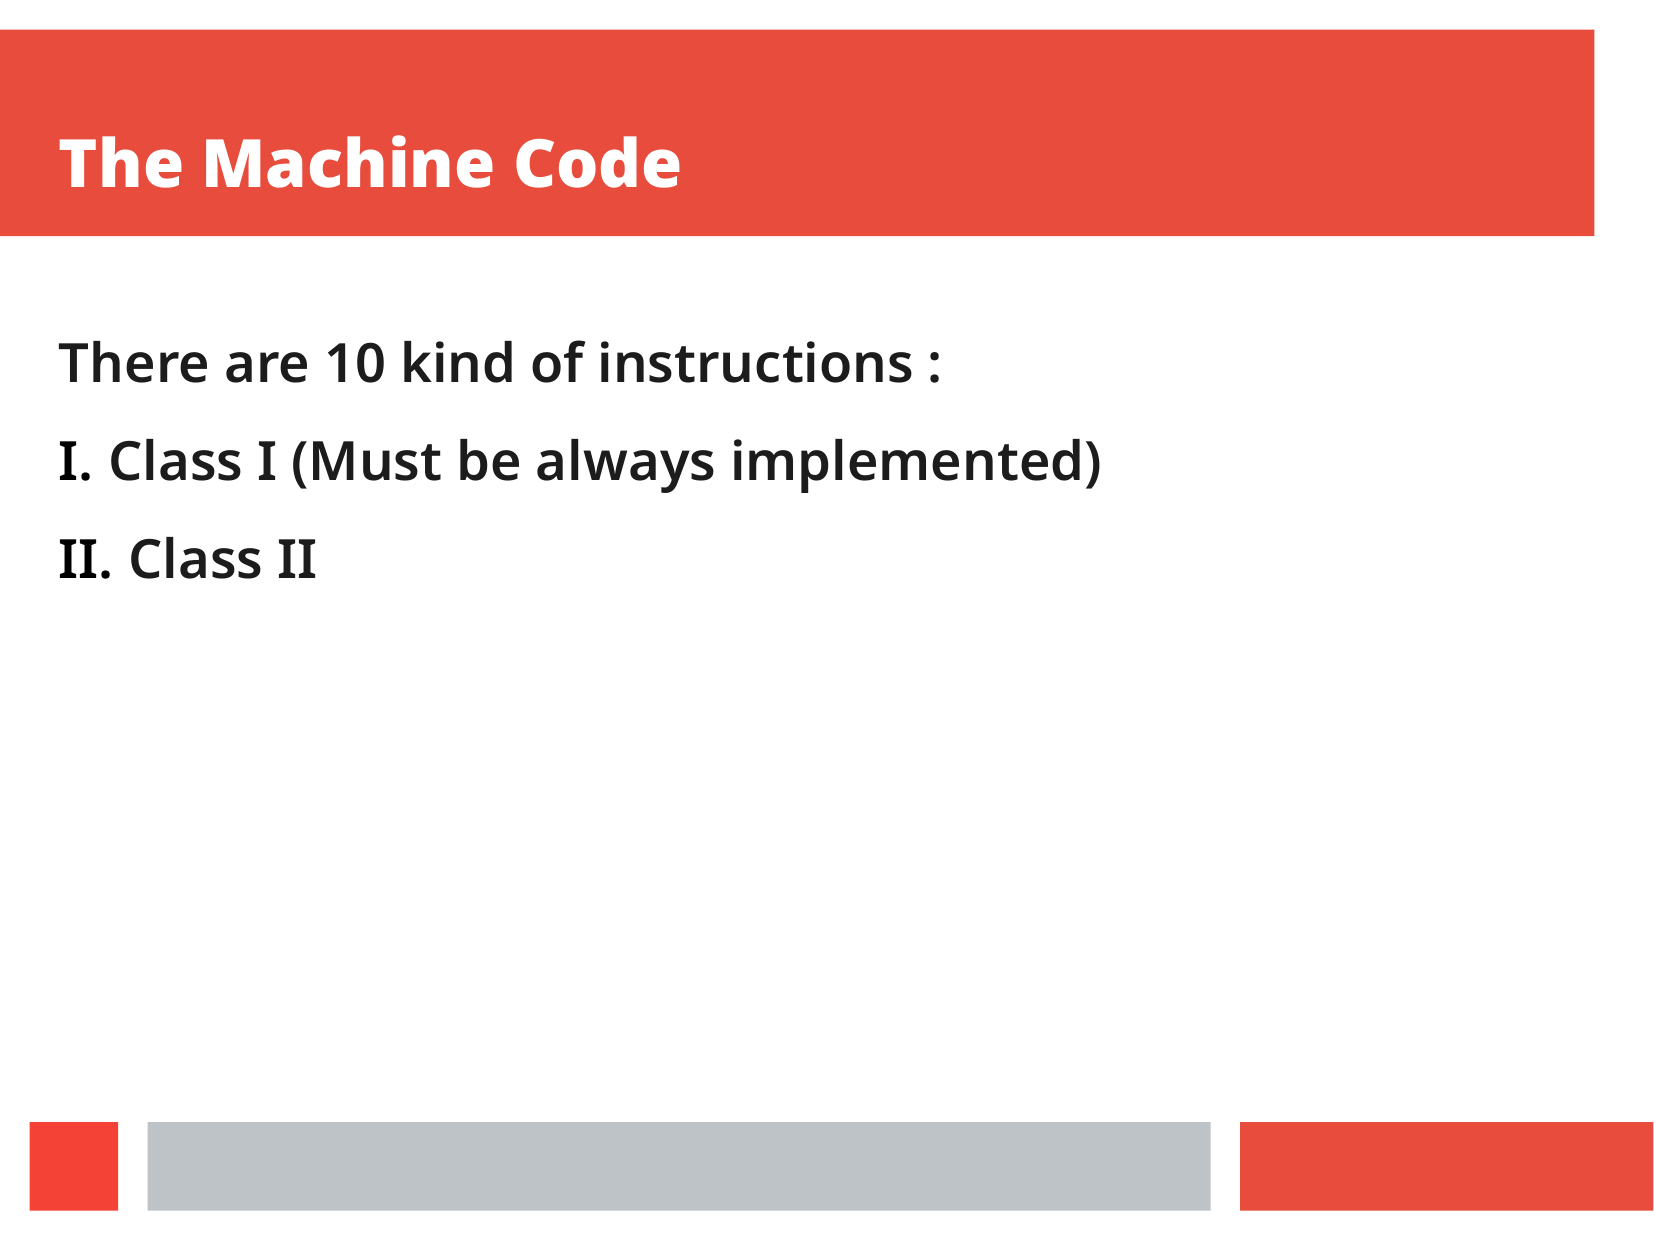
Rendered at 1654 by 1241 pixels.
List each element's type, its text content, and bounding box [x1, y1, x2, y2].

list There are 10 kind of instructions : Class I (Must be always implemented) Class II [59, 324, 1565, 1093]
title The Machine Code [59, 59, 1595, 207]
